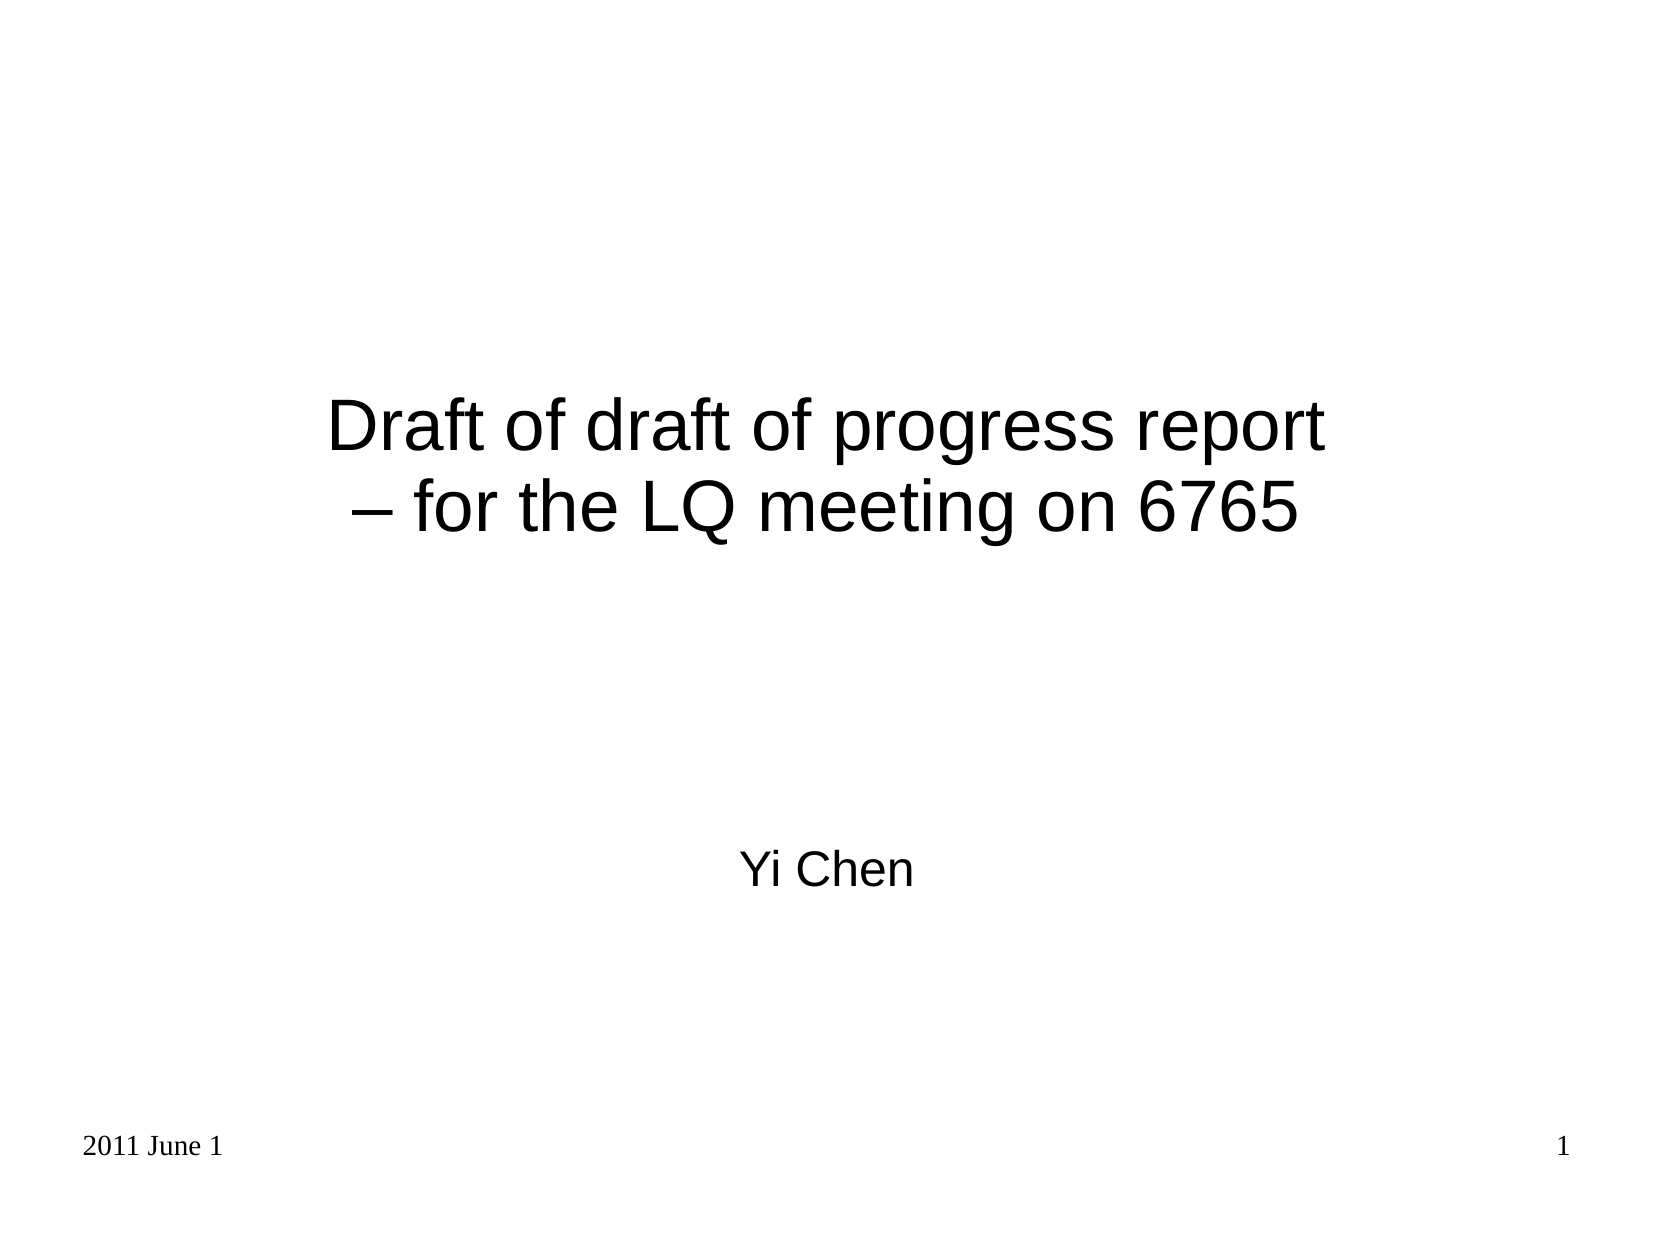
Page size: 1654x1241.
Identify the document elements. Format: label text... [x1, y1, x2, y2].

subtitle Yi Chen [82, 637, 1571, 1102]
title Draft of draft of progress report – for the LQ meeting on 6765 [82, 369, 1571, 563]
